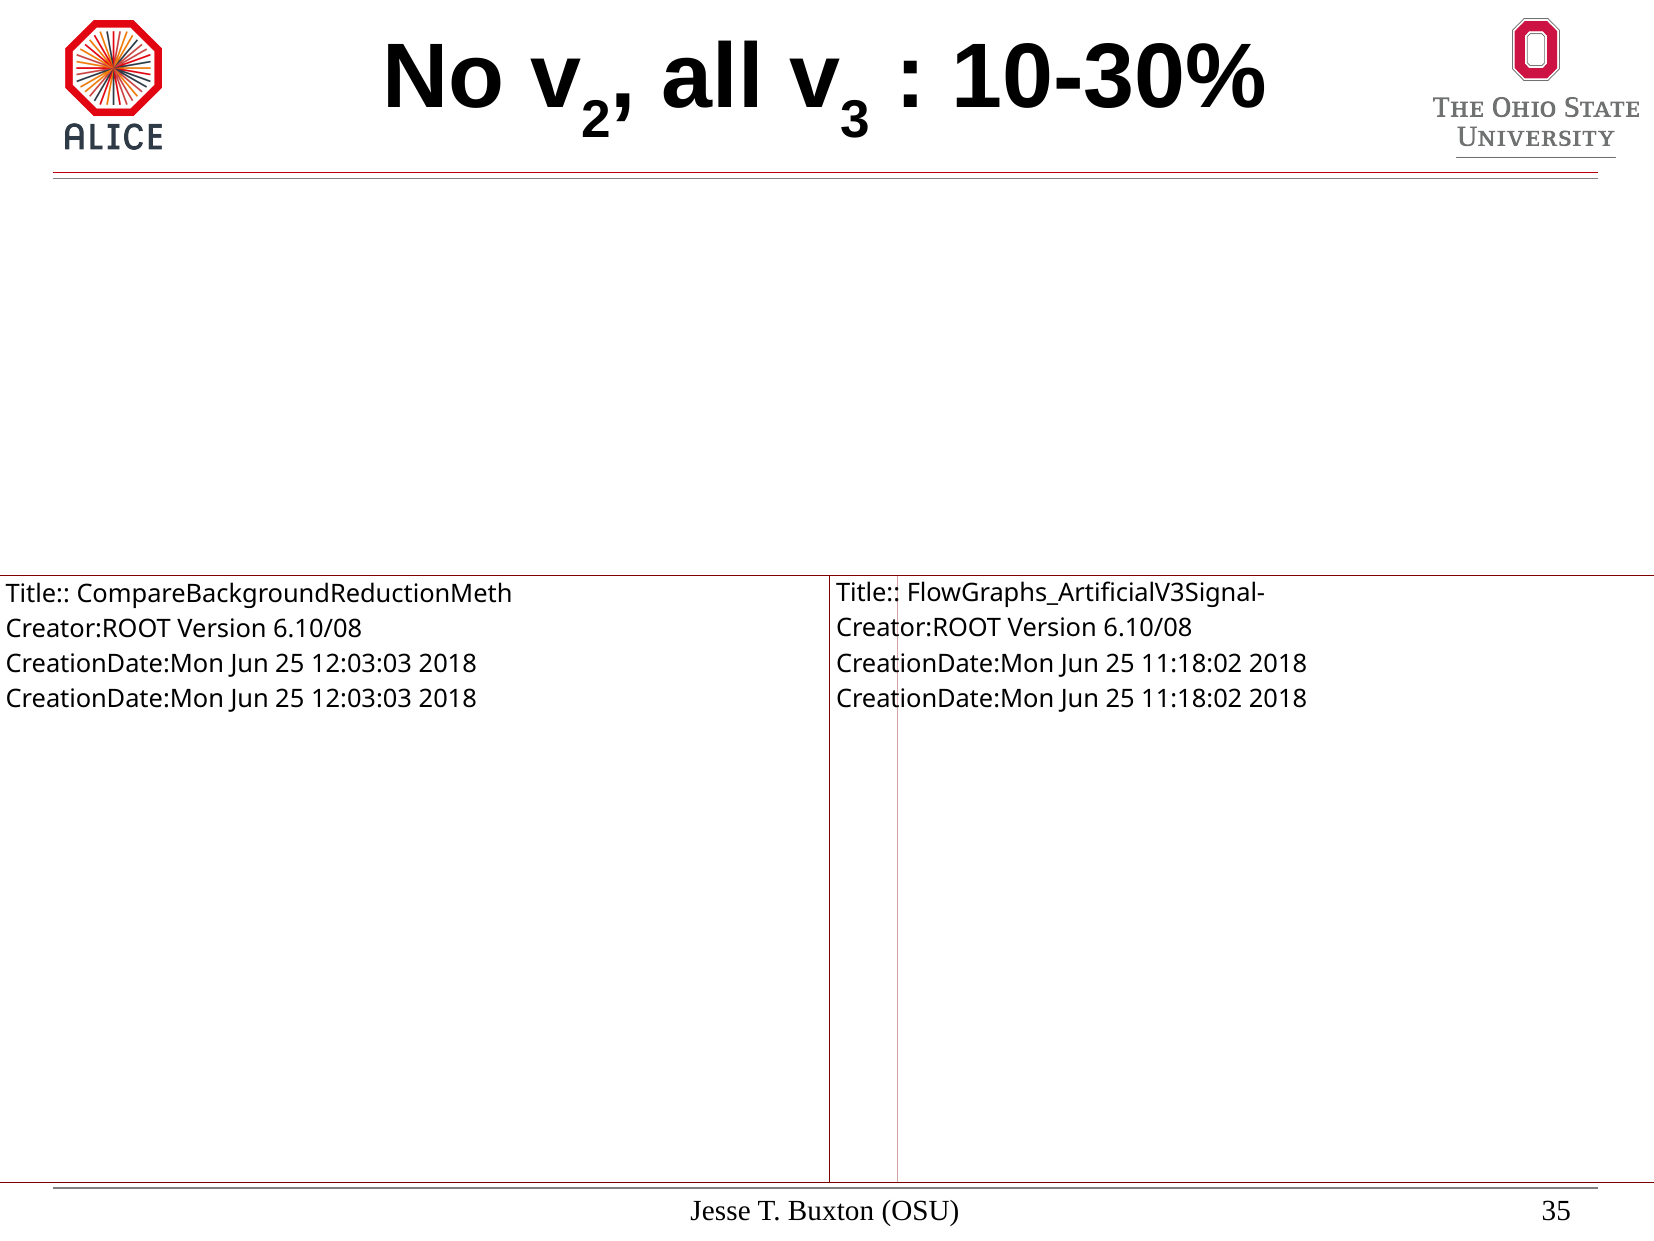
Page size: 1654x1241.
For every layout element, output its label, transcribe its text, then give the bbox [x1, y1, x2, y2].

picture [1513, 5, 1642, 171]
picture [65, 20, 137, 150]
title No v2, all v3 : 10-30% [137, 1, 1513, 172]
picture [0, 573, 1654, 1183]
